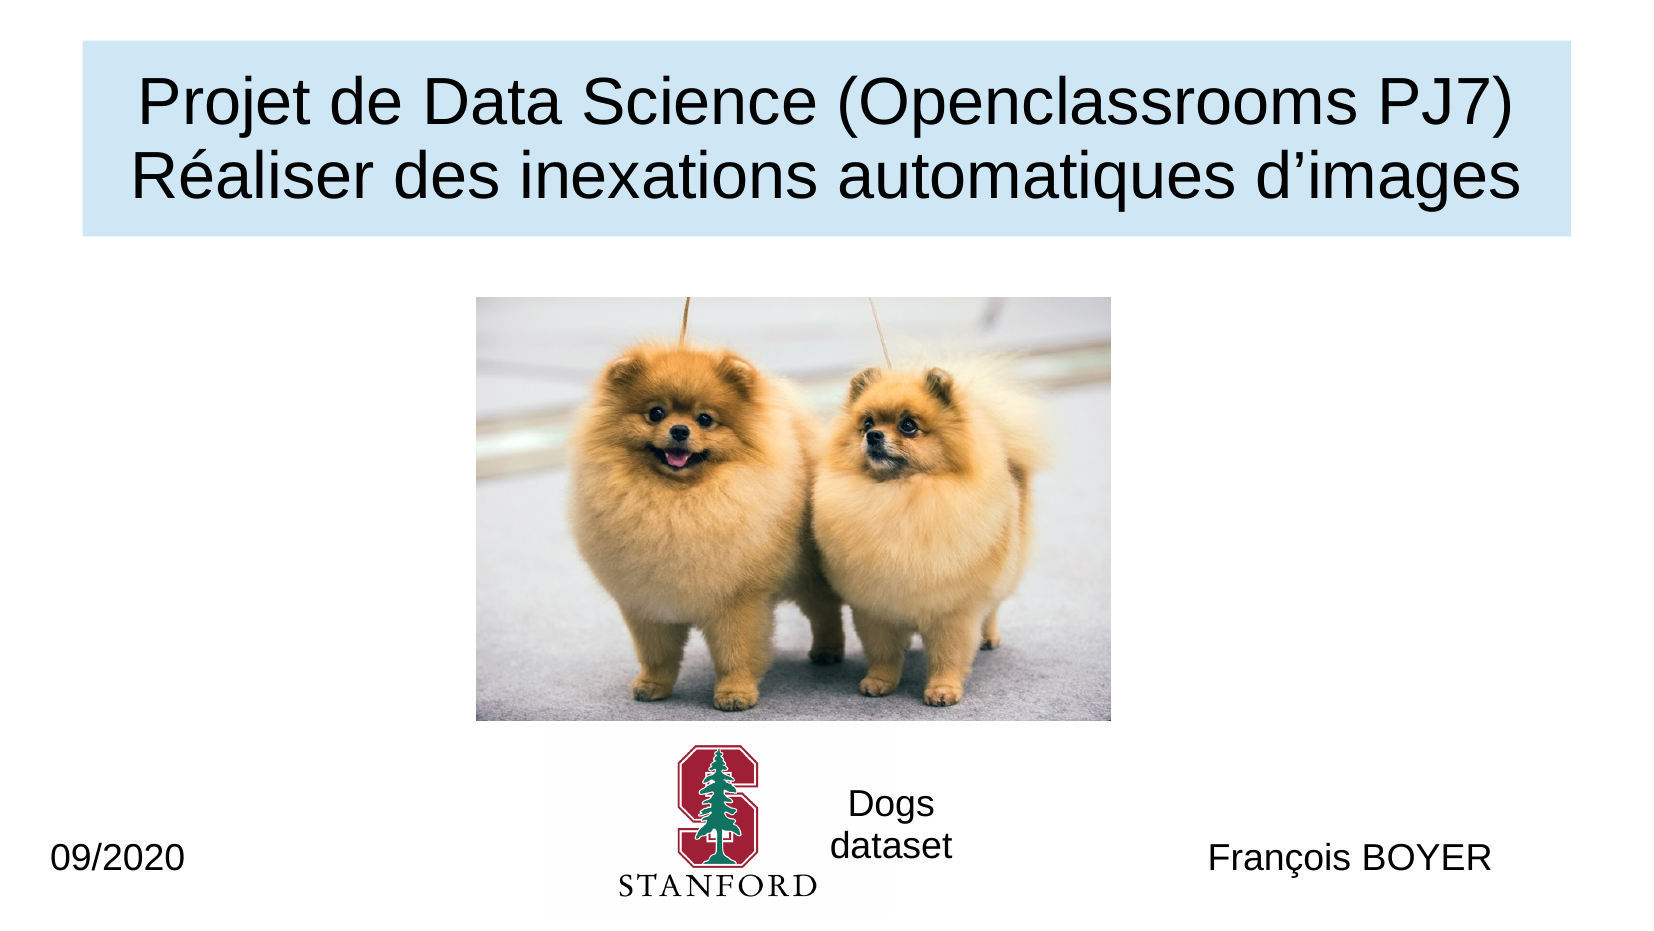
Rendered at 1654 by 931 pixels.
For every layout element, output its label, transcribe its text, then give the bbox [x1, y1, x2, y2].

text_box 09/2020 [35, 829, 321, 885]
title Projet de Data Science (Openclassrooms PJ7) Réaliser des inexations automatiques d’images [82, 40, 1571, 237]
text_box Dogs dataset [814, 775, 968, 875]
text_box François BOYER [1192, 829, 1597, 886]
picture [543, 726, 892, 916]
picture [476, 297, 1111, 721]
